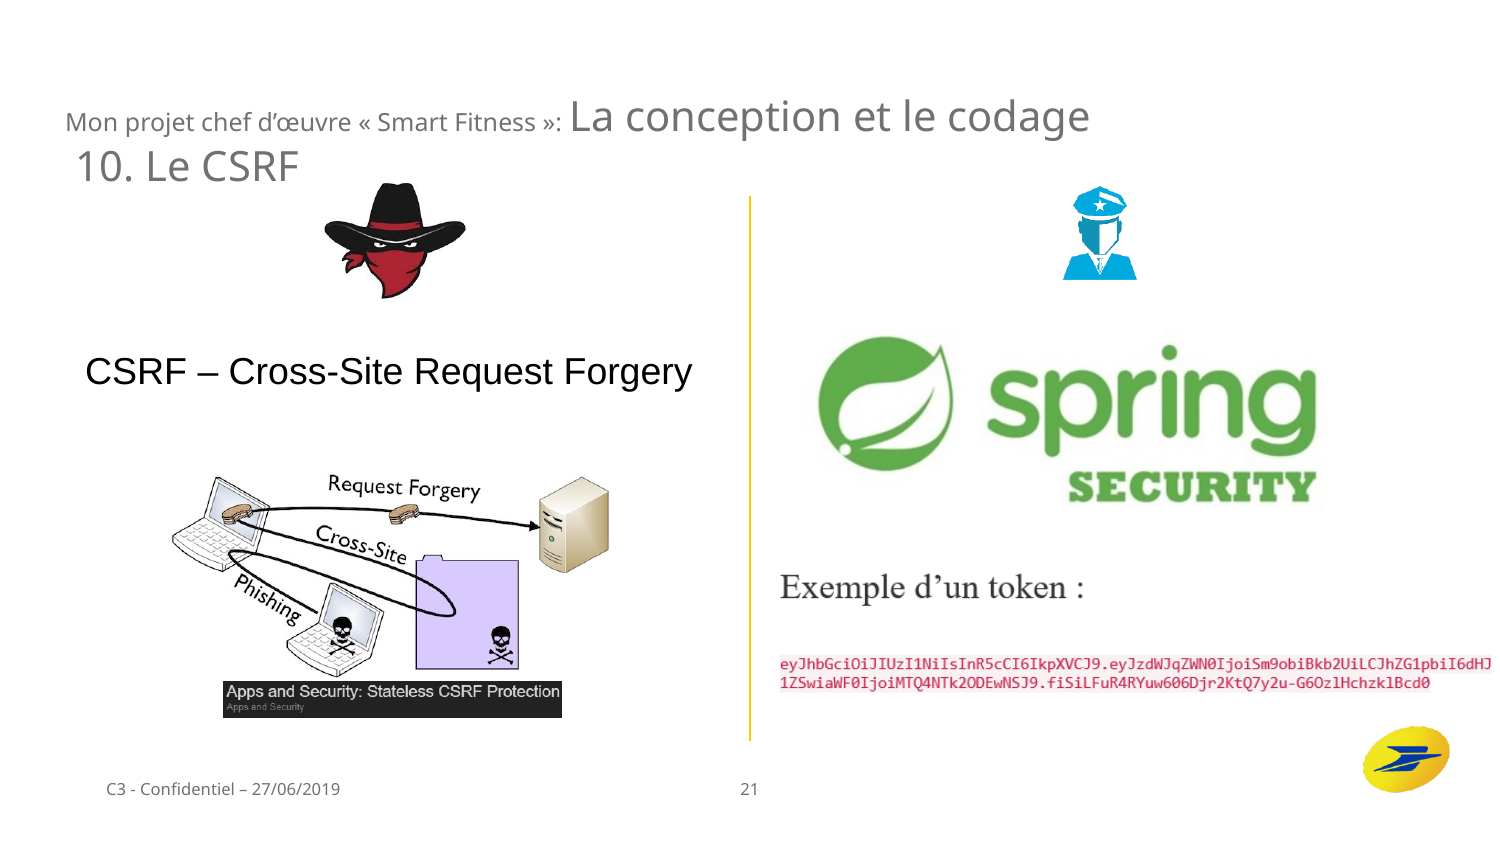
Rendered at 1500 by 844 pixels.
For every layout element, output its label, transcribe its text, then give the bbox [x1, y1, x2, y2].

picture [770, 566, 1500, 697]
picture [316, 177, 474, 305]
title Mon projet chef d’œuvre « Smart Fitness »: La conception et le codage 10. Le CSRF [64, 89, 1436, 169]
picture [780, 180, 1401, 547]
picture [1346, 702, 1465, 821]
picture [165, 468, 616, 721]
text_box CSRF – Cross-Site Request Forgery [70, 339, 720, 444]
